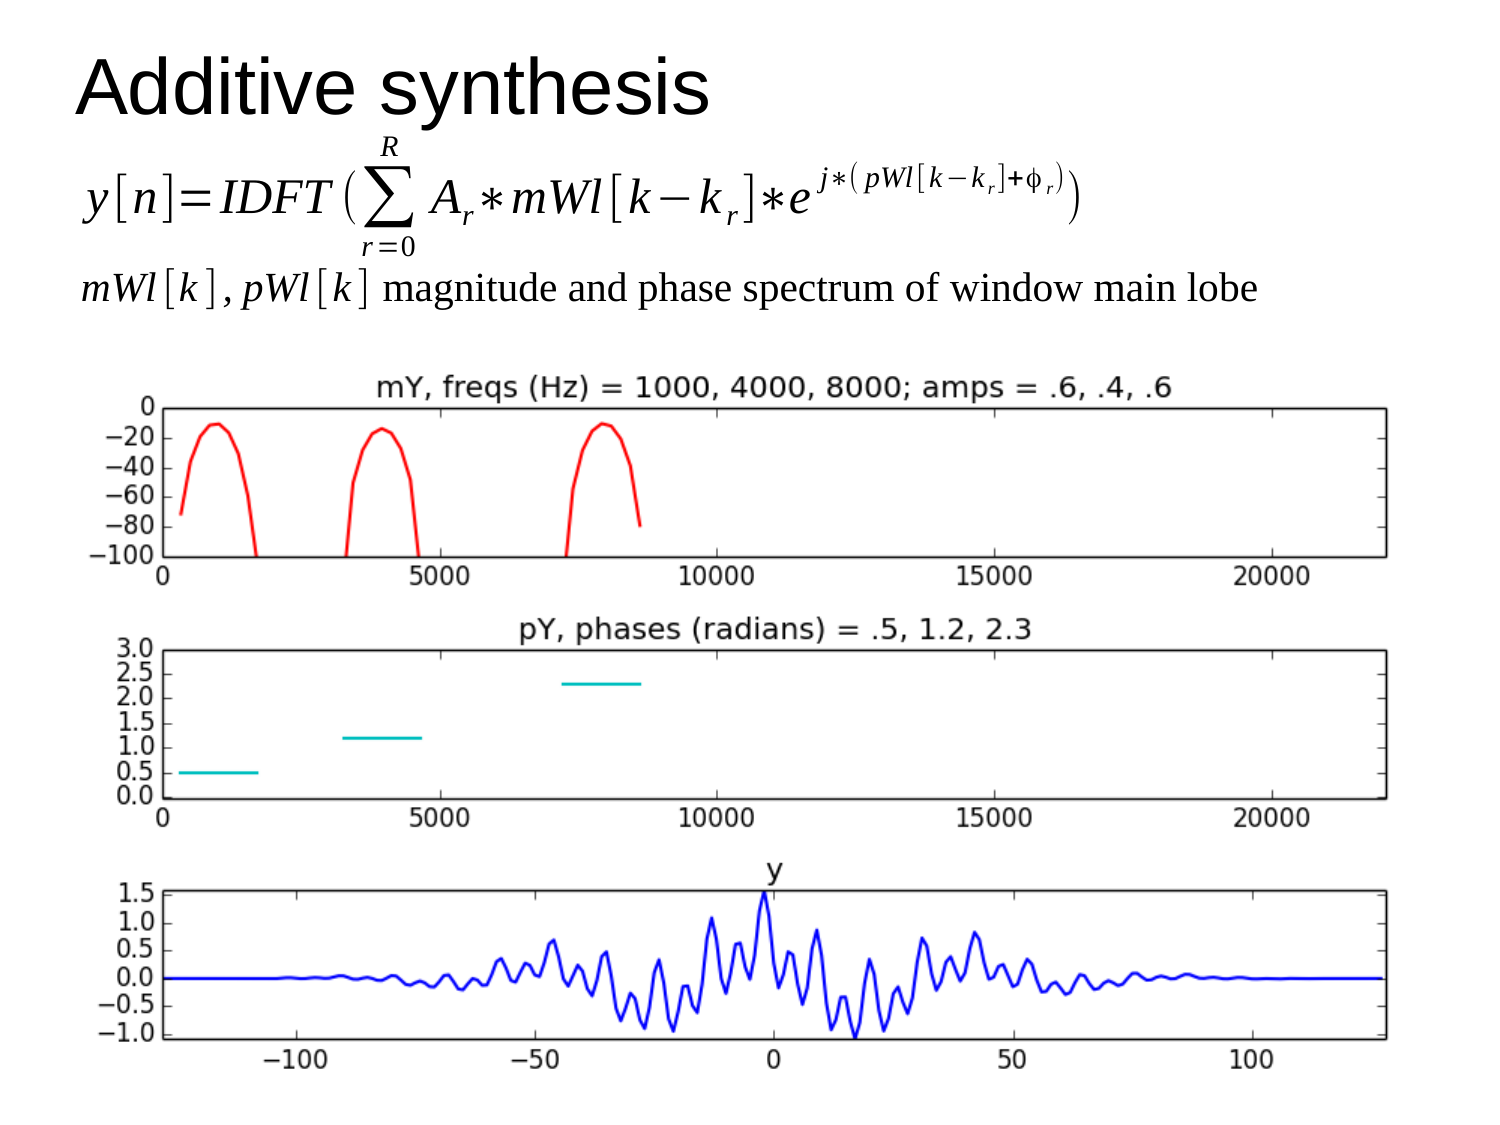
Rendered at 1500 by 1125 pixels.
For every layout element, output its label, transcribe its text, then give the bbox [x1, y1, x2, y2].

chart [74, 129, 1266, 313]
title Additive synthesis [75, 9, 1425, 165]
picture [62, 348, 1413, 1099]
